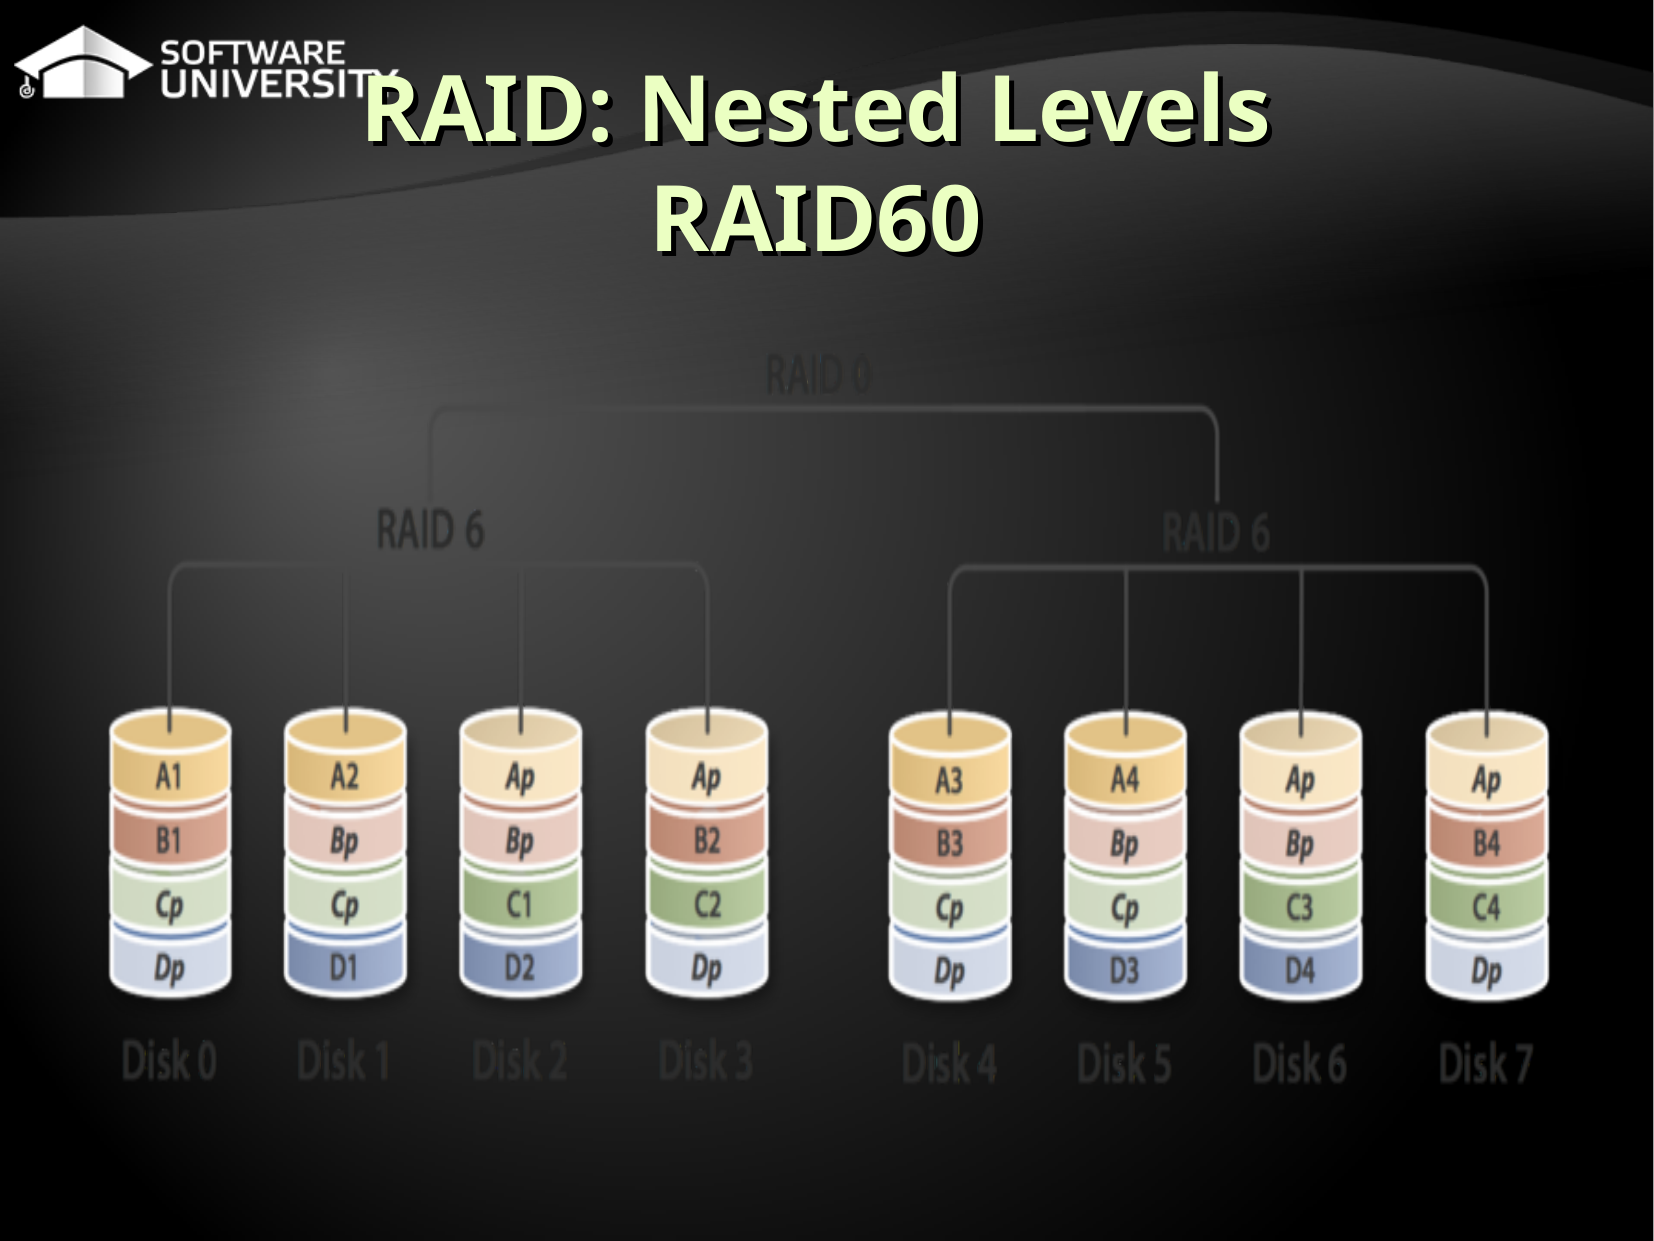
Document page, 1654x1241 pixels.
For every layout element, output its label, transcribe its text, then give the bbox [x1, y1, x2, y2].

title RAID: Nested Levels RAID60 [71, 50, 1560, 271]
picture [0, 0, 1654, 1241]
